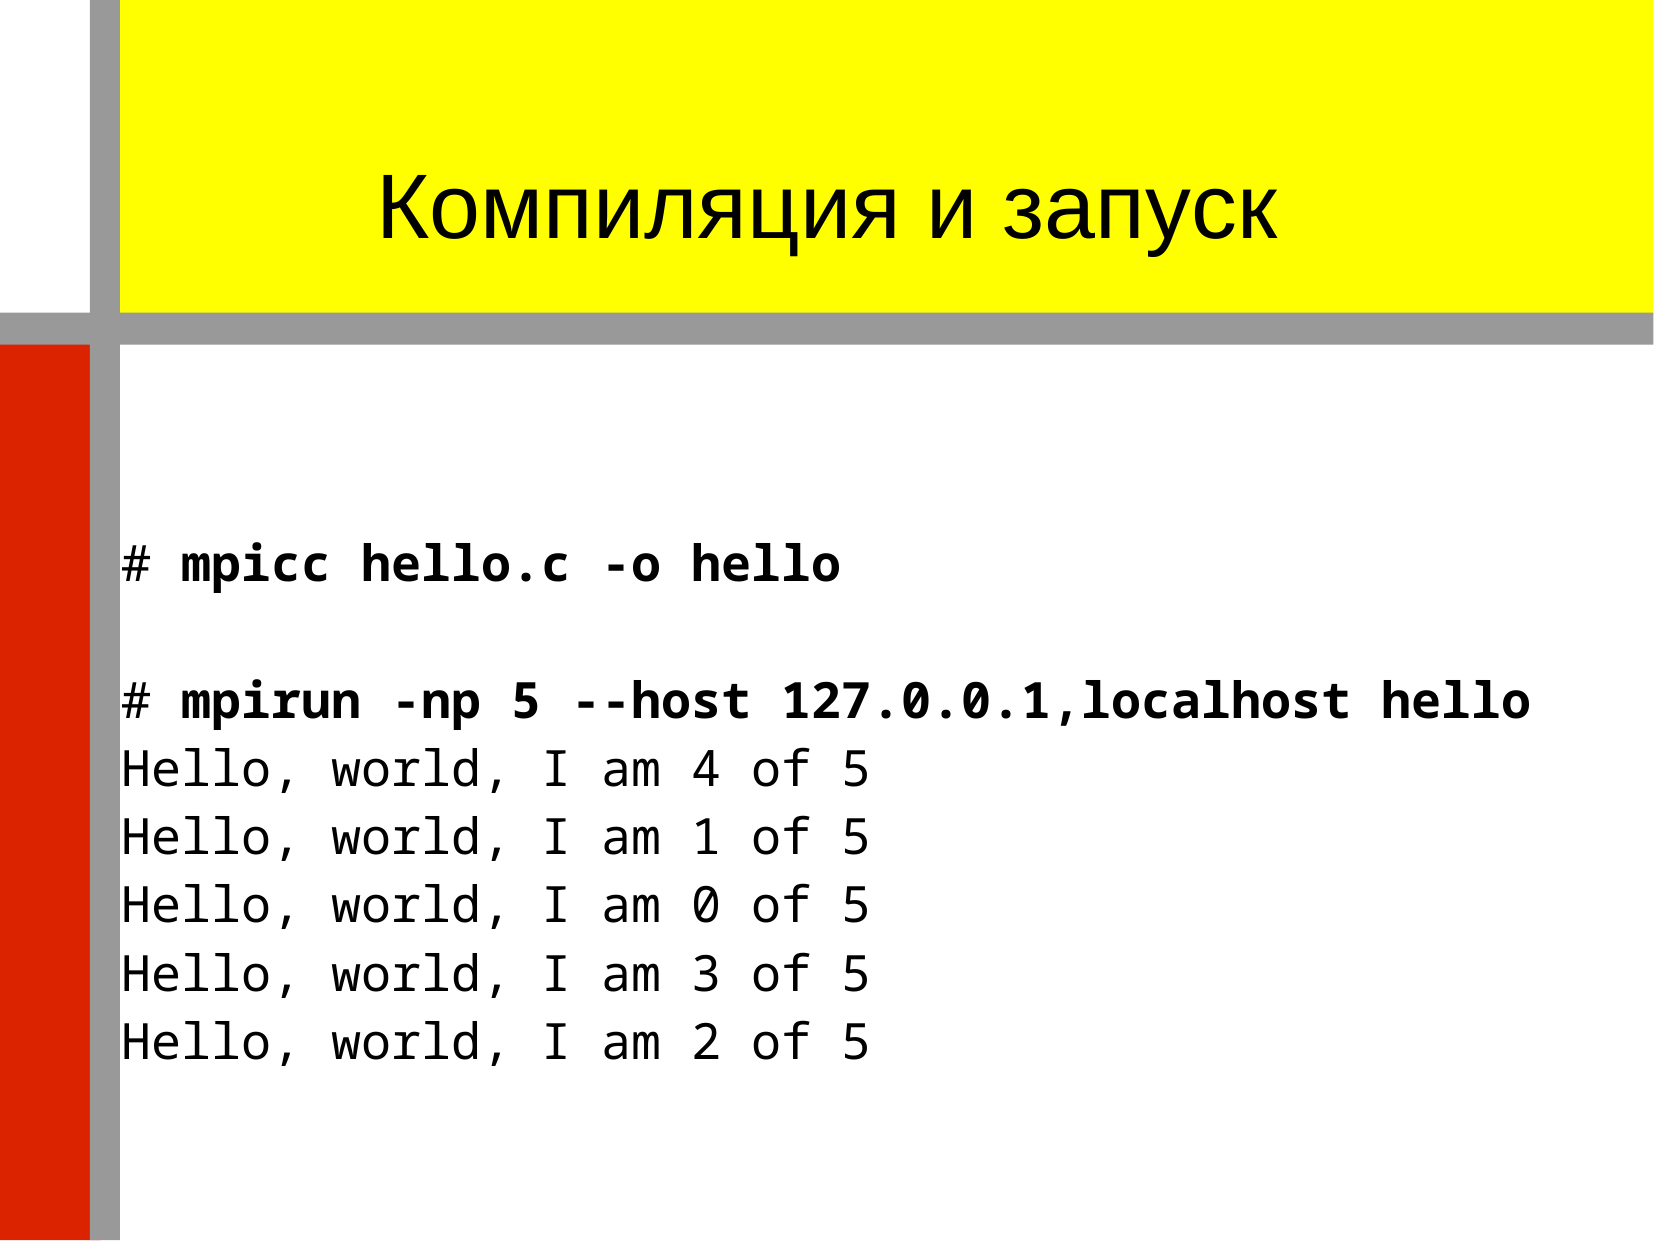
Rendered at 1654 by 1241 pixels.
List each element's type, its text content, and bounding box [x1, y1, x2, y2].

subtitle # mpicc hello.c -o hello # mpirun -np 5 --host 127.0.0.1,localhost hello Hello, world, I am 4 of 5 Hello, world, I am 1 of 5 Hello, world, I am 0 of 5 Hello, world, I am 3 of 5 Hello, world, I am 2 of 5 [121, 391, 1534, 1211]
title Компиляция и запуск [121, 102, 1534, 311]
